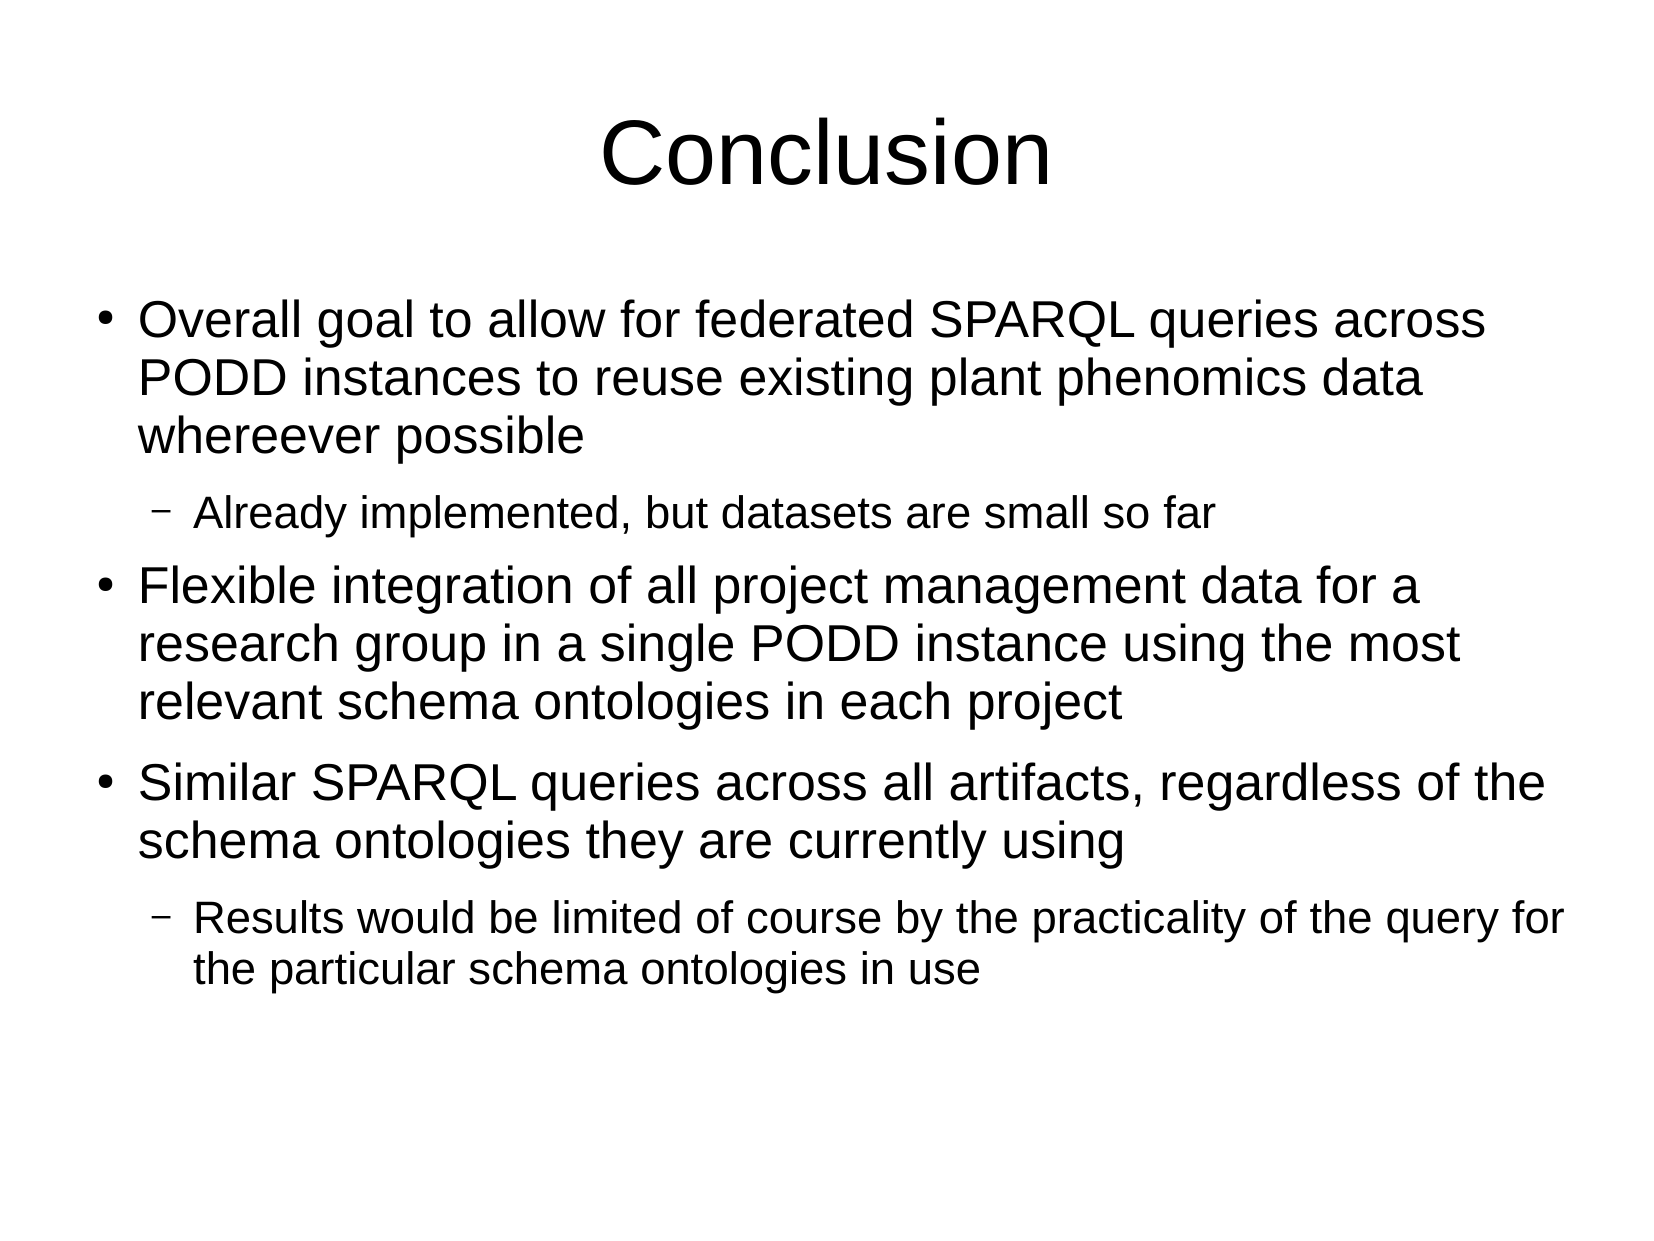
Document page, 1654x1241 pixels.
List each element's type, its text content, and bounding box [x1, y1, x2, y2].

title Conclusion [82, 49, 1571, 257]
list Overall goal to allow for federated SPARQL queries across PODD instances to reuse existing plant phenomics data whereever possible Already implemented, but datasets are small so far Flexible integration of all project management data for a research group in a single PODD instance using the most relevant schema ontologies in each project Similar SPARQL queries across all artifacts, regardless of the schema ontologies they are currently using Results would be limited of course by the practicality of the query for the particular schema ontologies in use [82, 290, 1571, 1010]
